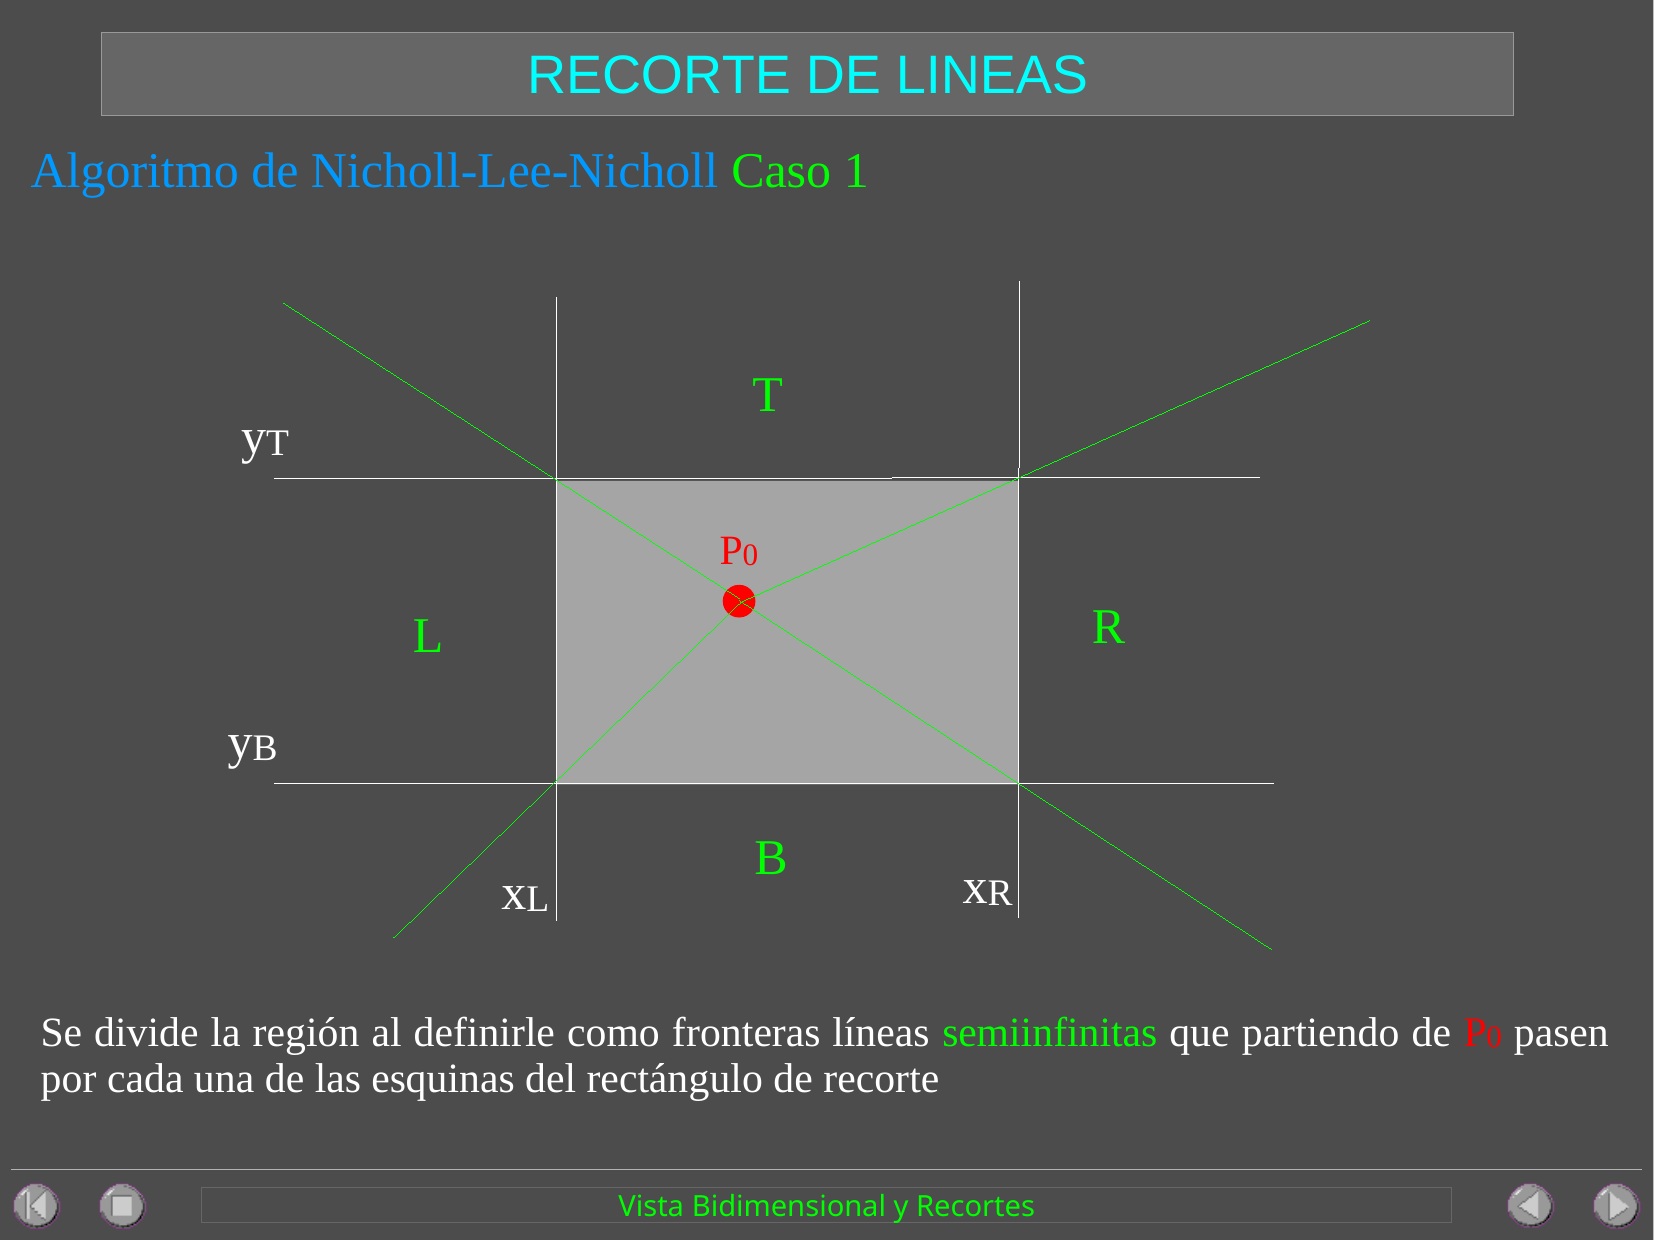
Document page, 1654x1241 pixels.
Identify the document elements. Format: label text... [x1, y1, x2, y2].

picture [1591, 1181, 1642, 1232]
text_box xL [501, 864, 556, 934]
picture [1505, 1181, 1556, 1231]
text_box L [412, 608, 454, 669]
text_box Se divide la región al definirle como fronteras líneas semiinfinitas que partiendo de P0 pasen por cada una de las esquinas del rectángulo de recorte [40, 1009, 1609, 1155]
text_box B [754, 830, 795, 891]
text_box R [1091, 598, 1133, 659]
picture [11, 1181, 62, 1232]
picture [97, 1181, 148, 1232]
text_box T [752, 366, 807, 430]
text_box P0 [719, 527, 764, 585]
text_box Algoritmo de Nicholl-Lee-Nicholl Caso 1 [30, 143, 1632, 204]
text_box yB [227, 714, 282, 784]
text_box xR [962, 858, 1017, 928]
text_box yT [241, 409, 296, 479]
text_box [557, 480, 1019, 785]
title RECORTE DE LINEAS [101, 32, 1514, 116]
